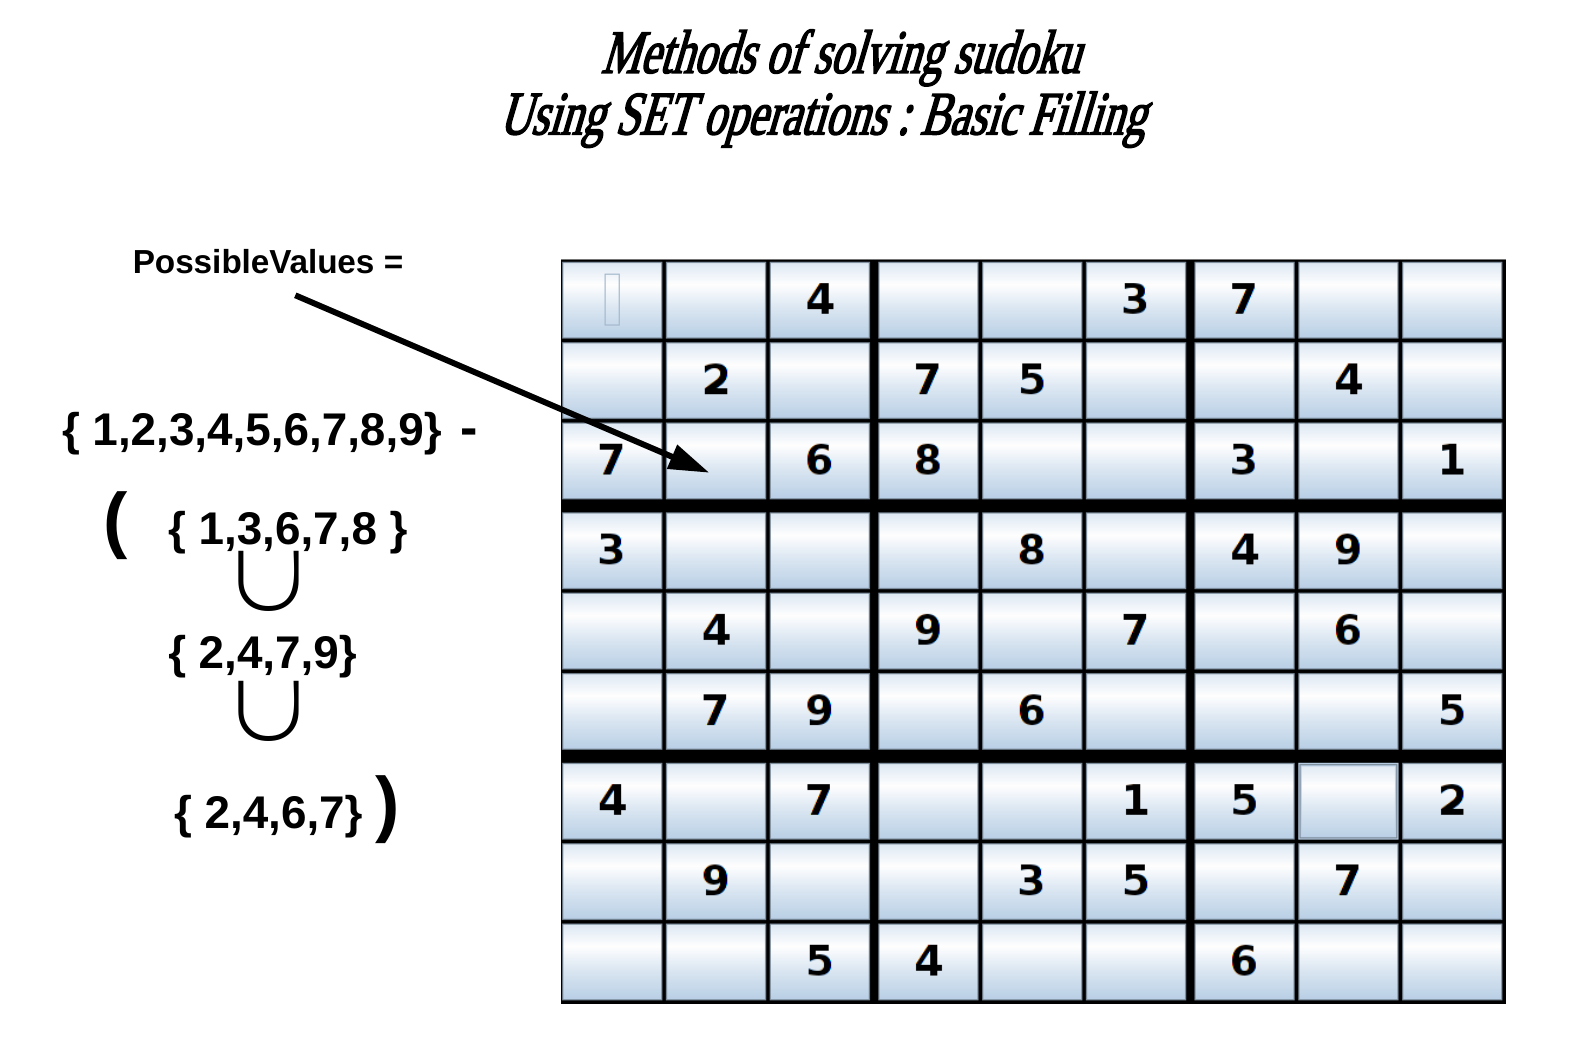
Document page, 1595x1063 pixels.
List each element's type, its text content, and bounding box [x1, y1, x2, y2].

text_box ∪ [212, 531, 343, 620]
text_box Methods of solving sudoku Using SET operations : Basic Filling [640, 93, 674, 135]
picture [561, 256, 1506, 1004]
text_box { 1,2,3,4,5,6,7,8,9} - [47, 391, 579, 464]
text_box Methods of solving sudoku Using SET operations : Basic Filling [921, 94, 955, 135]
text_box Methods of solving sudoku Using SET operations : Basic Filling [506, 93, 542, 135]
text_box Methods of solving sudoku Using SET operations : Basic Filling [602, 32, 651, 73]
text_box Methods of solving sudoku Using SET operations : Basic Filling [1122, 102, 1153, 148]
text_box Methods of solving sudoku Using SET operations : Basic Filling [663, 30, 698, 74]
text_box Methods of solving sudoku Using SET operations : Basic Filling [581, 102, 611, 148]
text_box ∪ [212, 661, 343, 754]
text_box { 2,4,6,7} ) [159, 754, 443, 852]
text_box Methods of solving sudoku Using SET operations : Basic Filling [672, 93, 704, 135]
text_box Methods of solving sudoku Using SET operations : Basic Filling [721, 105, 751, 148]
text_box PossibleValues = [118, 236, 502, 289]
text_box ( { 1,3,6,7,8 } [88, 471, 473, 568]
text_box Methods of solving sudoku Using SET operations : Basic Filling [1029, 94, 1063, 135]
text_box { 2,4,7,9} [153, 620, 390, 687]
text_box Methods of solving sudoku Using SET operations : Basic Filling [1053, 91, 1106, 135]
text_box Methods of solving sudoku Using SET operations : Basic Filling [919, 41, 950, 87]
